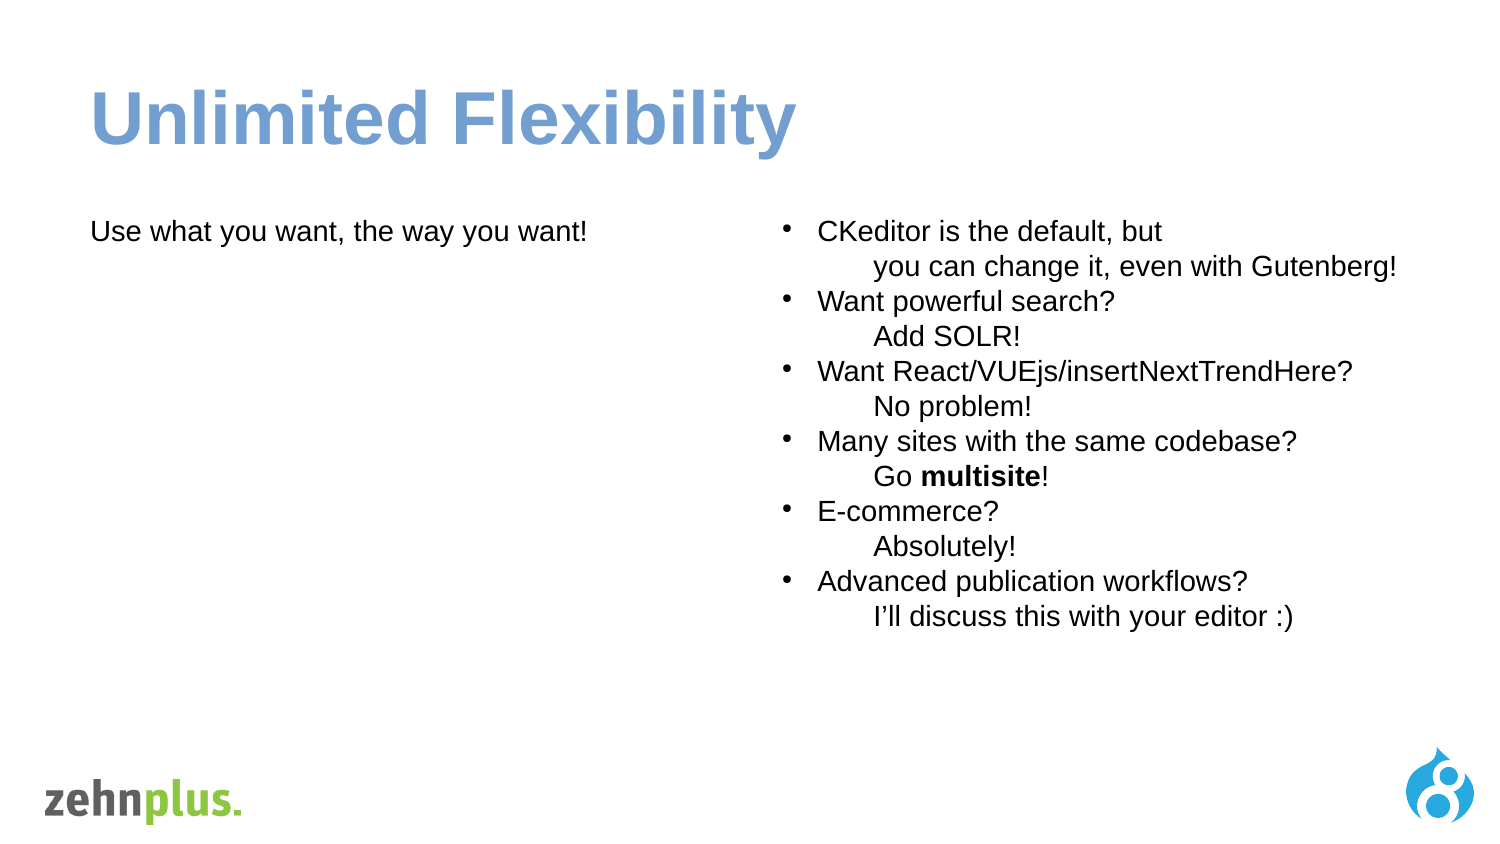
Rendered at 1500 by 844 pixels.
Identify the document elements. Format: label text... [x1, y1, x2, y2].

picture [45, 779, 241, 825]
title Unlimited Flexibility [75, 33, 1426, 175]
picture [1406, 746, 1474, 823]
list CKeditor is the default, but you can change it, even with Gutenberg! Want powerful search? Add SOLR! Want React/VUEjs/insertNextTrendHere? No problem! Many sites with the same codebase? Go multisite! E-commerce? Absolutely! Advanced publication workflows? I’ll discuss this with your editor :) [766, 196, 1426, 808]
list Use what you want, the way you want! [75, 196, 734, 808]
